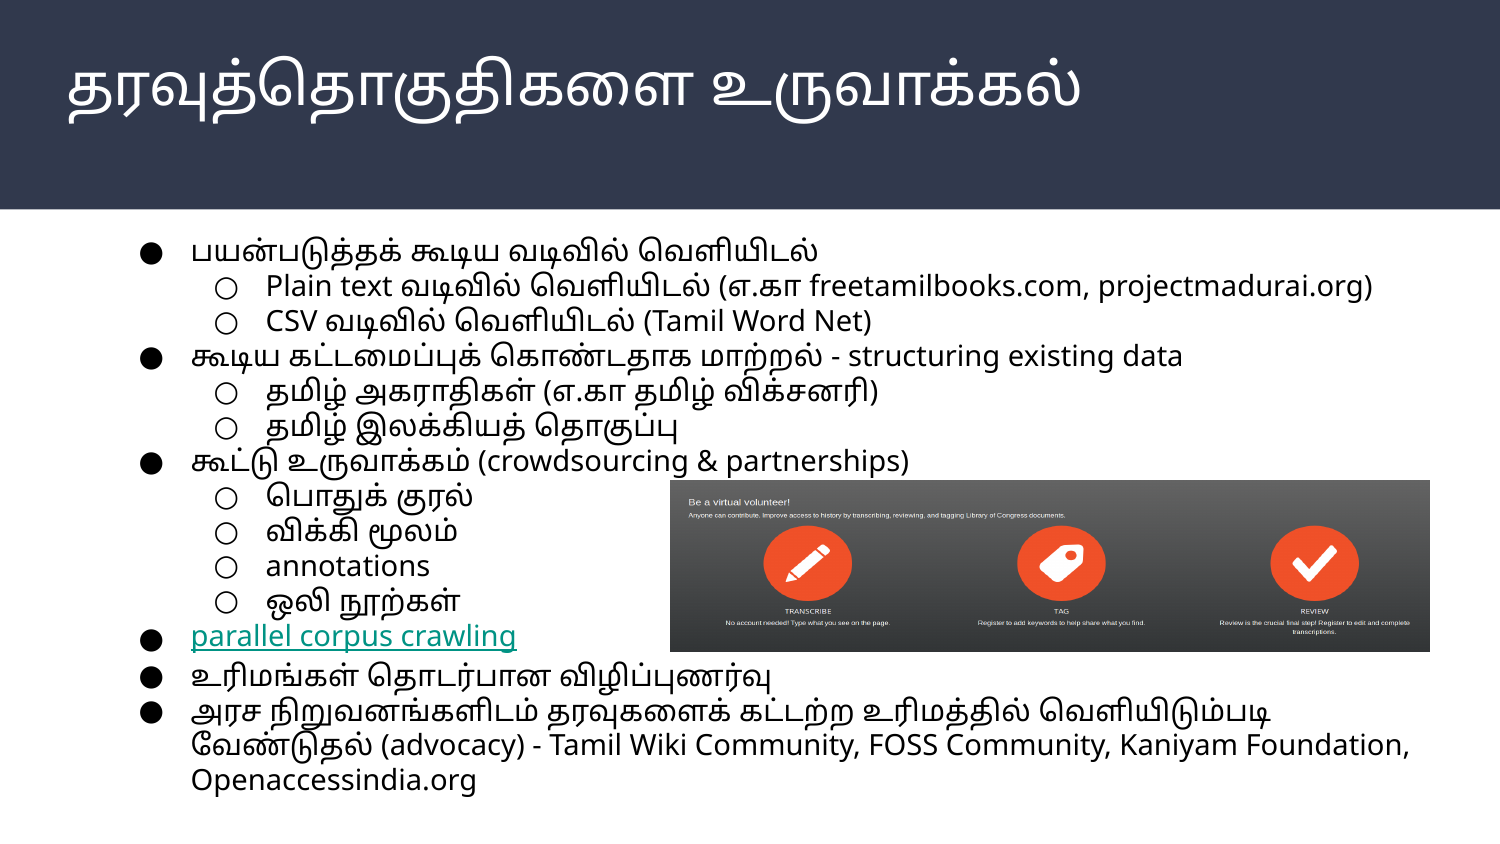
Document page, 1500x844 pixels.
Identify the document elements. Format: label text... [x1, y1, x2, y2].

text_box பயன்படுத்தக் கூடிய வடிவில் வெளியிடல் Plain text வடிவில் வெளியிடல் (எ.கா freetamilbooks.com, projectmadurai.org) CSV வடிவில் வெளியிடல் (Tamil Word Net) கூடிய கட்டமைப்புக் கொண்டதாக மாற்றல் - structuring existing data தமிழ் அகராதிகள் (எ.கா தமிழ் விக்சனரி) தமிழ் இலக்கியத் தொகுப்பு கூட்டு உருவாக்கம் (crowdsourcing & partnerships) பொதுக் குரல் விக்கி மூலம் annotations ஒலி நூற்கள் parallel corpus crawling உரிமங்கள் தொடர்பான விழிப்புணர்வு அரச நிறுவனங்களிடம் தரவுகளைக் கட்டற்ற உரிமத்தில் வெளியிடும்படி வேண்டுதல் (advocacy) - Tamil Wiki Community, FOSS Community, Kaniyam Foundation, Openaccessindia.org [100, 217, 1430, 810]
picture [670, 480, 1430, 652]
title தரவுத்தொகுதிகளை உருவாக்கல் [51, 32, 1449, 135]
